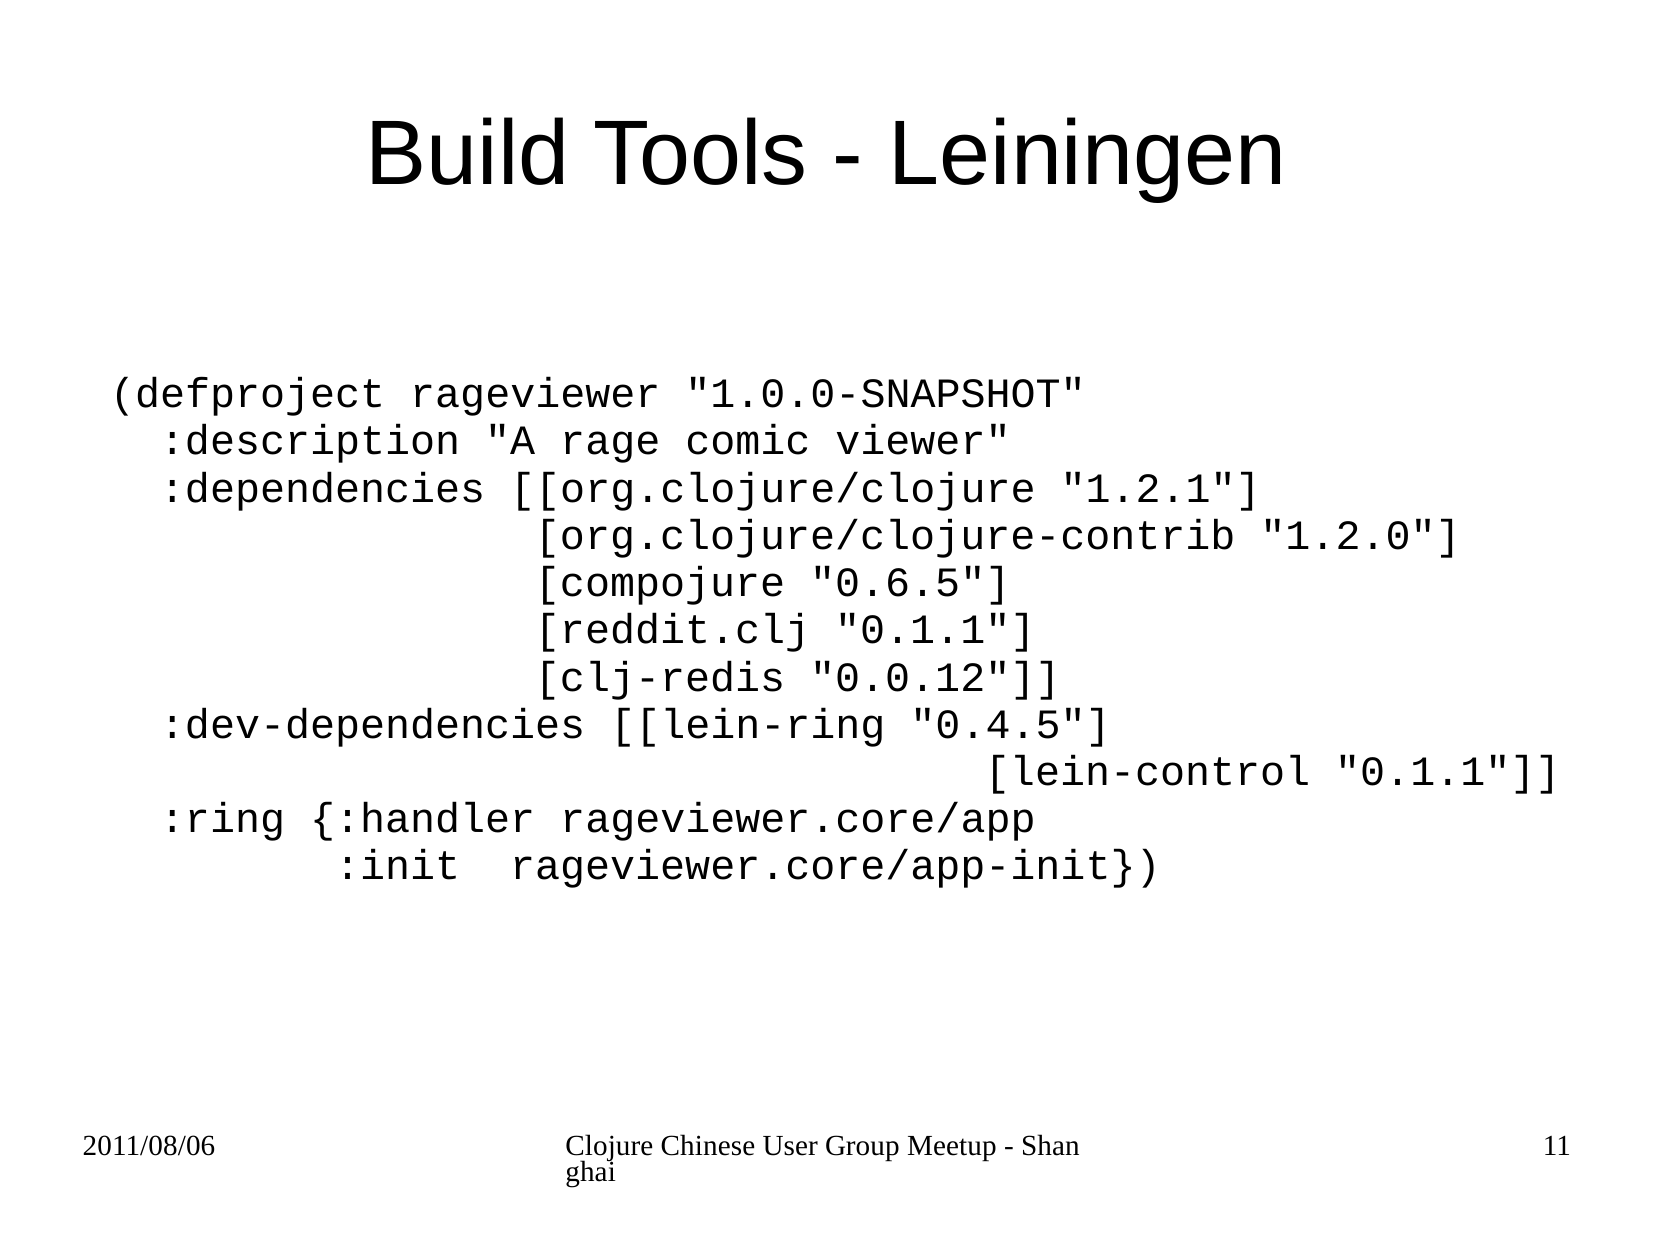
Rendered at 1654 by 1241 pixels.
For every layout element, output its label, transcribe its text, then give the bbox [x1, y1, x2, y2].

title Build Tools - Leiningen [82, 49, 1571, 257]
text_box (defproject rageviewer "1.0.0-SNAPSHOT" :description "A rage comic viewer" :dependencies [[org.clojure/clojure "1.2.1"] [org.clojure/clojure-contrib "1.2.0"] [compojure "0.6.5"] [reddit.clj "0.1.1"] [clj-redis "0.0.12"]] :dev-dependencies [[lein-ring "0.4.5"] [lein-control "0.1.1"]] :ring {:handler rageviewer.core/app :init rageviewer.core/app-init}) [95, 365, 1576, 901]
